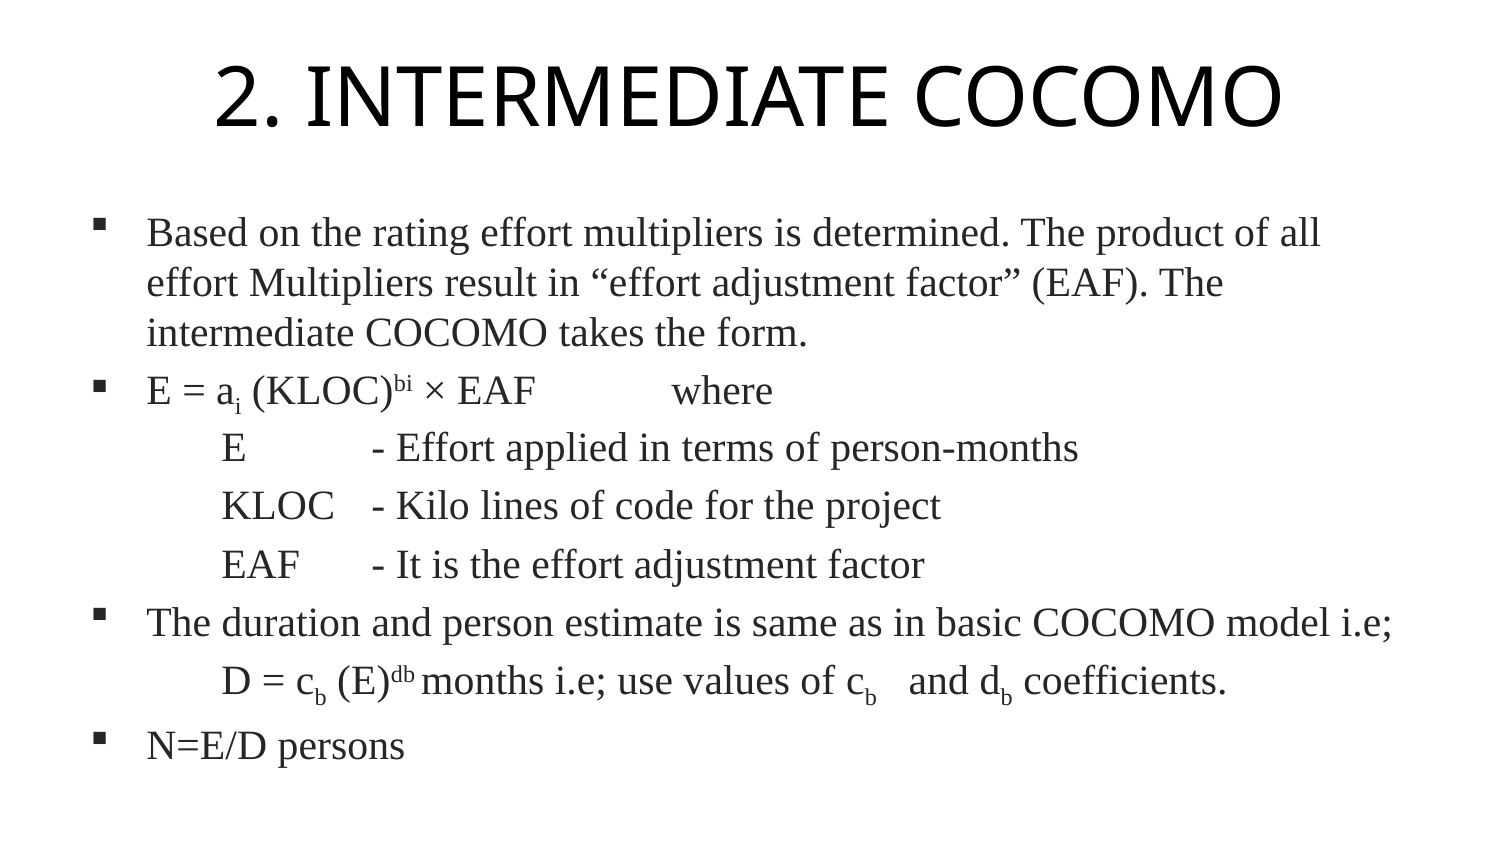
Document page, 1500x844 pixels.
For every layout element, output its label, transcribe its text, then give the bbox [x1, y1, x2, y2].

list Based on the rating effort multipliers is determined. The product of all effort Multipliers result in “effort adjustment factor” (EAF). The intermediate COCOMO takes the form. E = ai (KLOC)bi × EAF where E - Effort applied in terms of person-months KLOC - Kilo lines of code for the project EAF - It is the effort adjustment factor The duration and person estimate is same as in basic COCOMO model i.e; D = cb (E)db months i.e; use values of cb and db coefficients. N=E/D persons [75, 196, 1425, 754]
title 2. Intermediate COCOMO [75, 23, 1425, 164]
